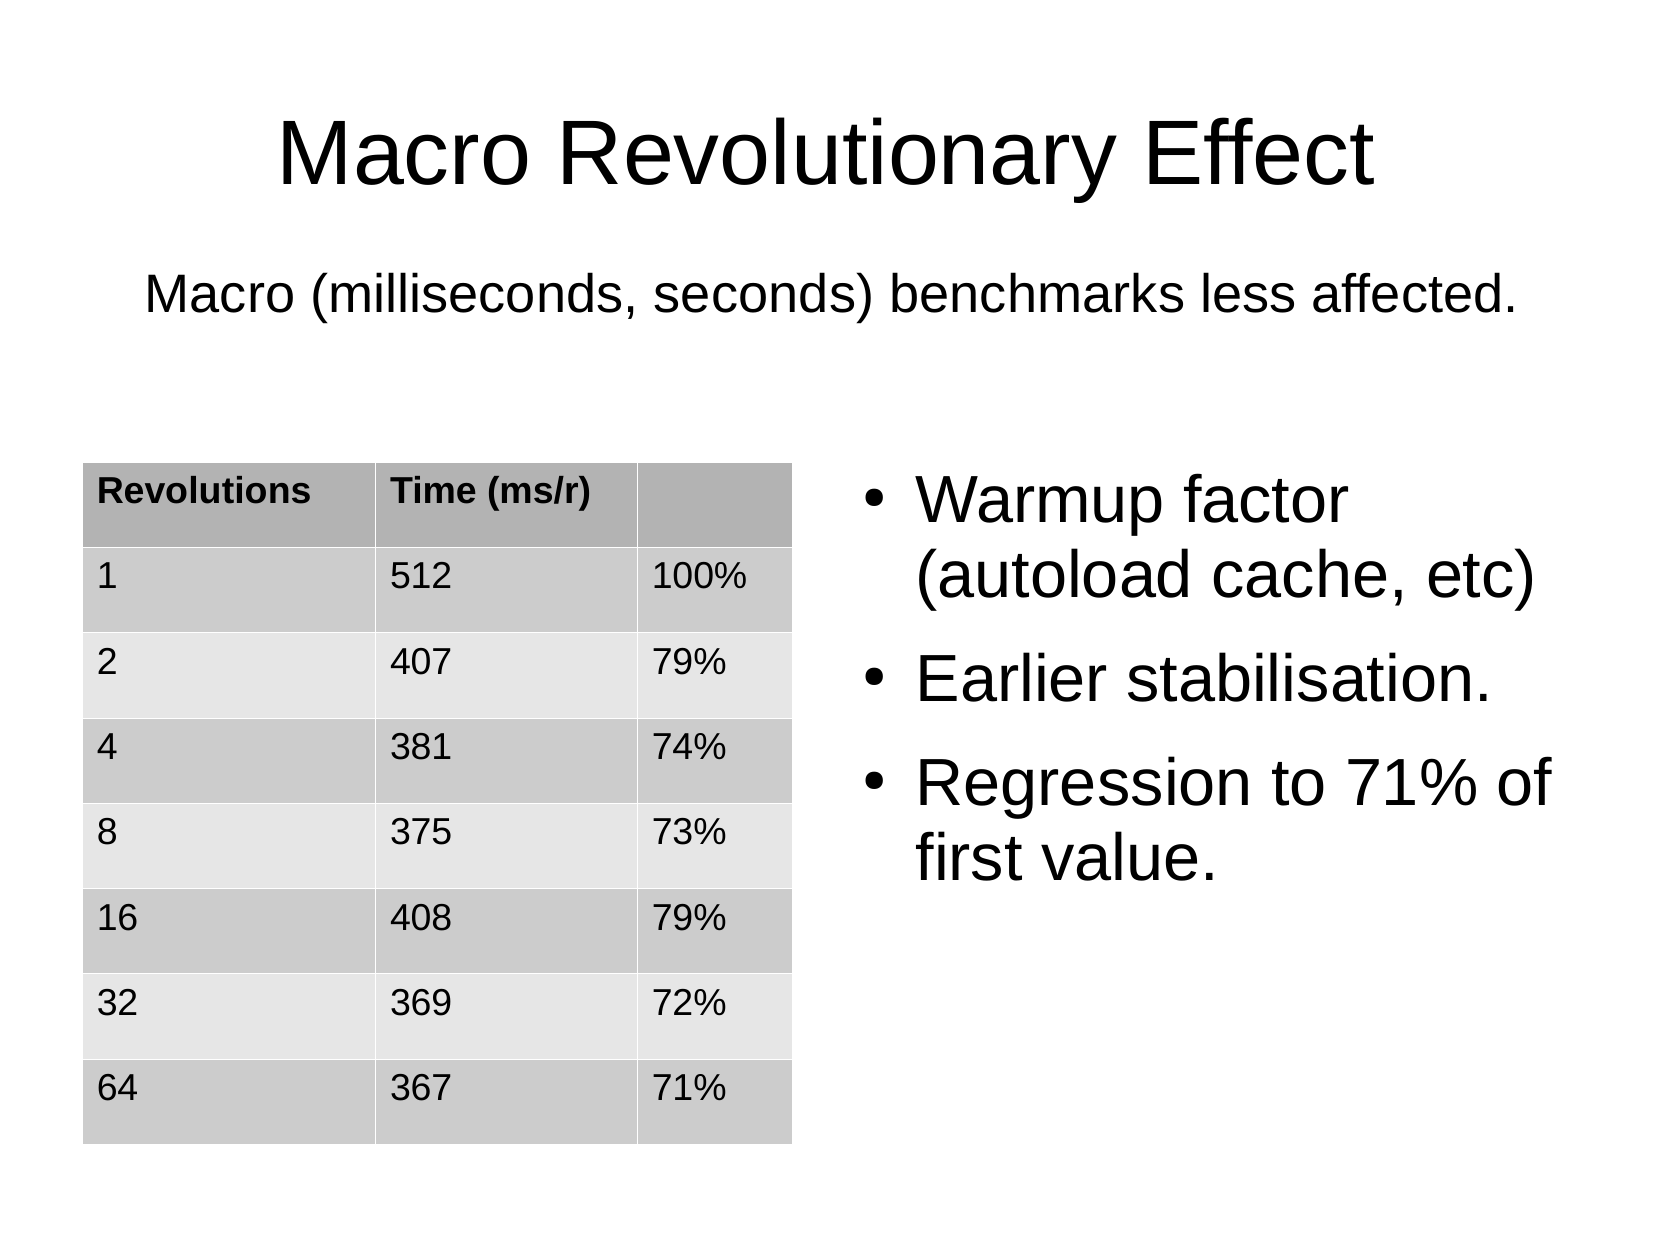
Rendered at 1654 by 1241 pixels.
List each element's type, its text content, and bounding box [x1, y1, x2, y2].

table_header Revolutions [83, 463, 375, 547]
table_cell 74% [638, 719, 792, 803]
table_cell 79% [638, 633, 792, 718]
table_header [638, 463, 792, 547]
table_cell 367 [376, 1060, 637, 1144]
table_cell 71% [638, 1060, 792, 1144]
table_cell 79% [638, 889, 792, 973]
table_header Time (ms/r) [376, 463, 637, 547]
table_cell 512 [376, 548, 637, 632]
table_cell 2 [83, 633, 375, 718]
table_cell 8 [83, 804, 375, 888]
table_cell 64 [83, 1060, 375, 1144]
table_cell 369 [376, 974, 637, 1059]
title Macro Revolutionary Effect [82, 49, 1571, 256]
table_cell 1 [83, 548, 375, 632]
table_cell 73% [638, 804, 792, 888]
table_cell 72% [638, 974, 792, 1059]
table_cell 100% [638, 548, 792, 632]
table_cell 408 [376, 889, 637, 973]
table_cell 407 [376, 633, 637, 718]
table_cell 375 [376, 804, 637, 888]
table_cell 32 [83, 974, 375, 1059]
table_cell 4 [83, 719, 375, 803]
text_box Macro (milliseconds, seconds) benchmarks less affected. [82, 256, 1583, 332]
table_cell 381 [376, 719, 637, 803]
list Warmup factor (autoload cache, etc) Earlier stabilisation. Regression to 71% of first value. [844, 461, 1571, 1182]
table_cell 16 [83, 889, 375, 973]
